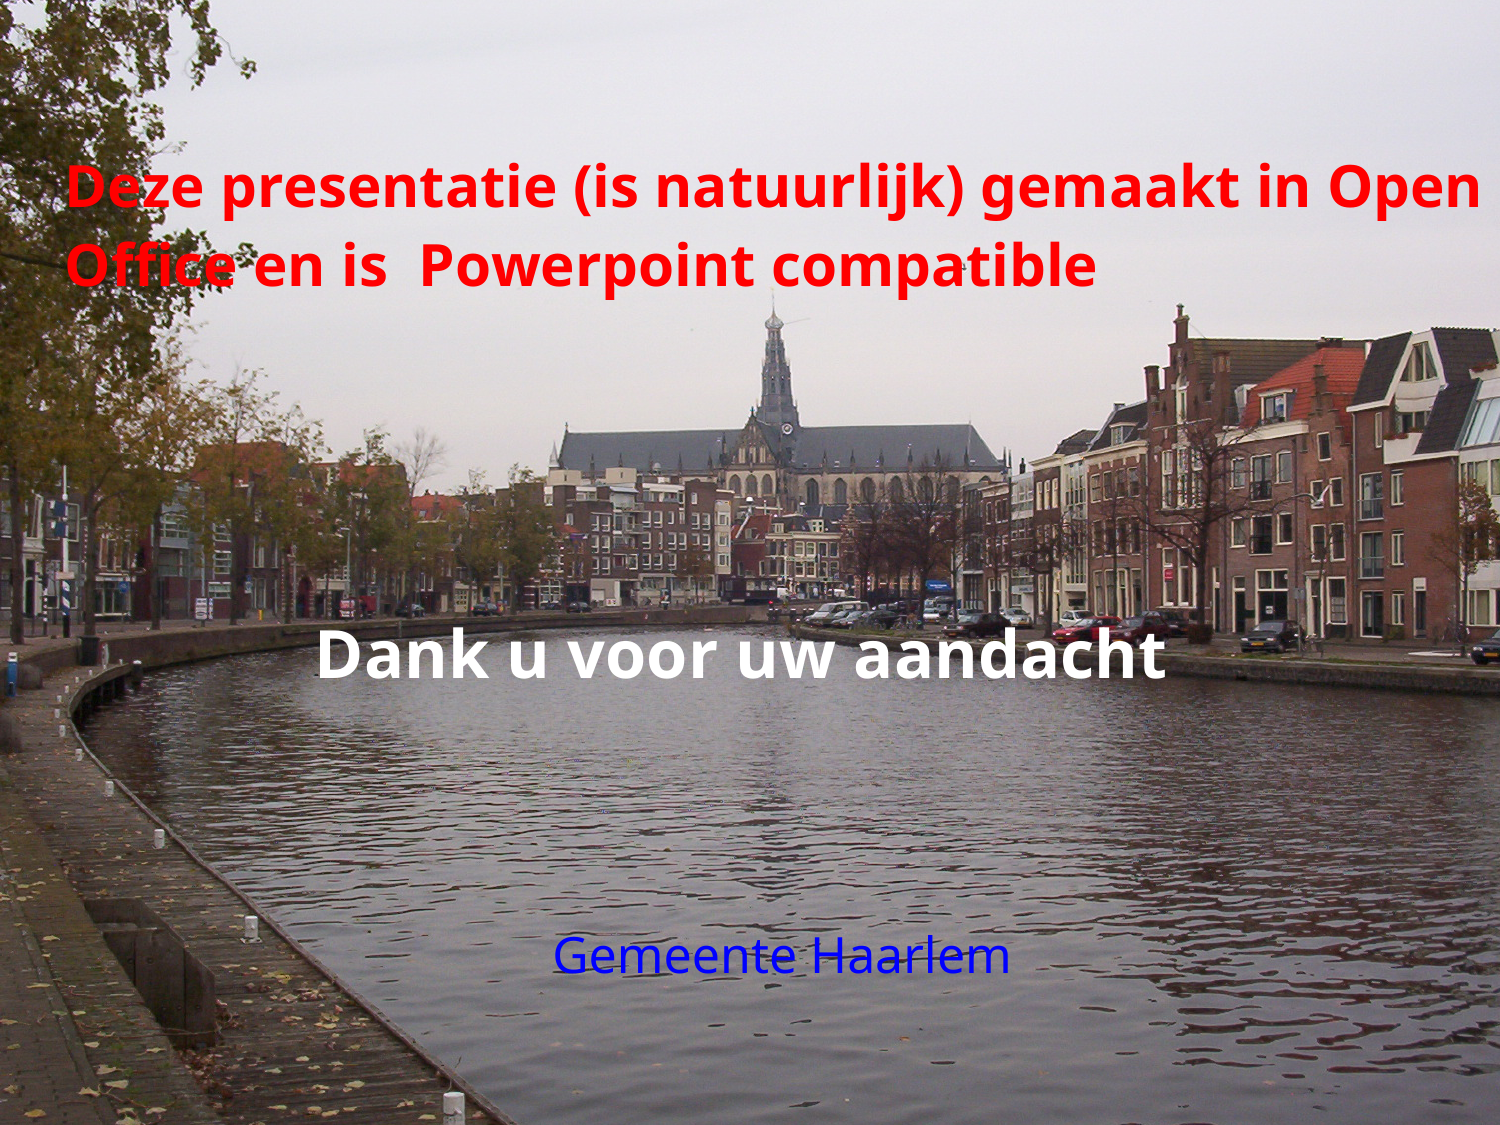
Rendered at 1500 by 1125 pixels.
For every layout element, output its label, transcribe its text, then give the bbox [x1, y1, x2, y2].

text_box Deze presentatie (is natuurlijk) gemaakt in Open Office en is Powerpoint compatible [50, 137, 1500, 312]
picture [0, 0, 1500, 1125]
text_box Gemeente Haarlem [537, 912, 1188, 997]
text_box Dank u voor uw aandacht [299, 600, 1326, 707]
